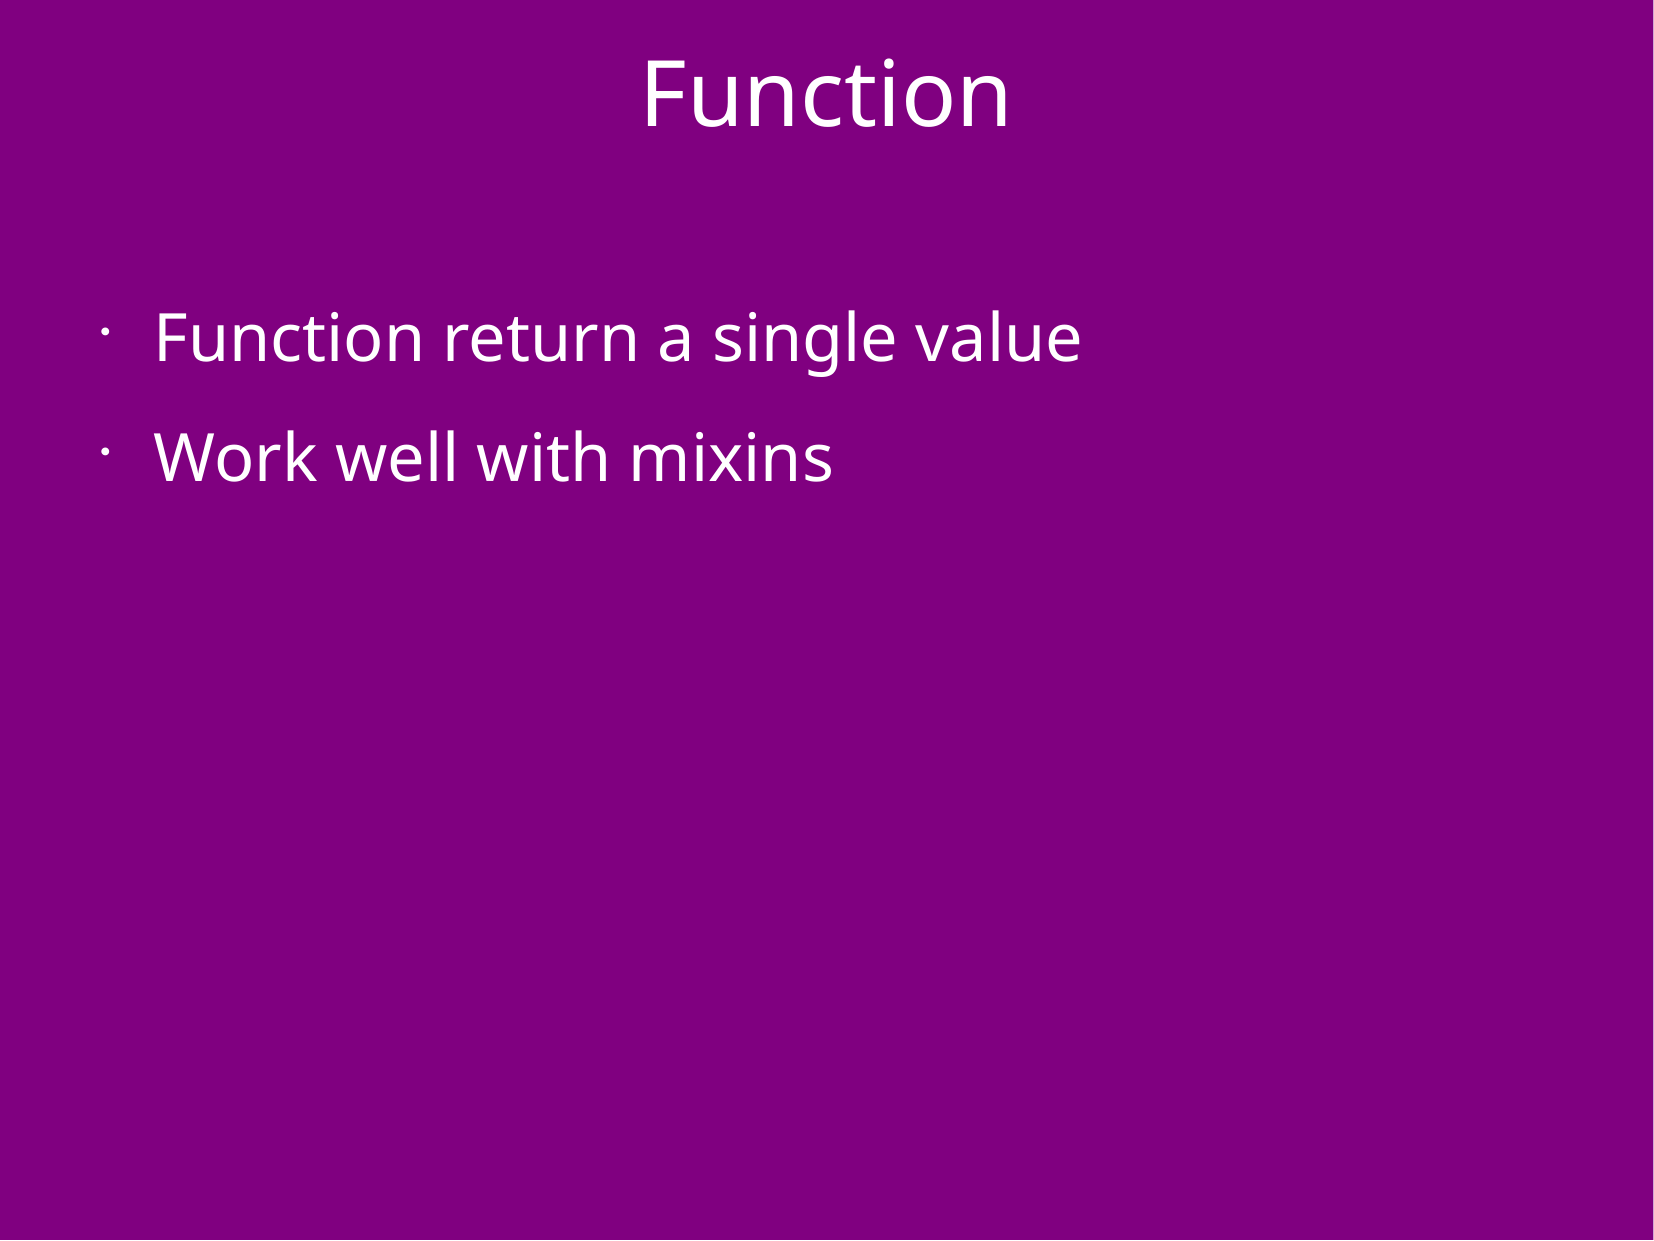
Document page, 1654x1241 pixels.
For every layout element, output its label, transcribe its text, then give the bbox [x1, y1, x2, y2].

list Function return a single value Work well with mixins [82, 290, 1571, 1094]
title Function [82, 41, 1571, 265]
